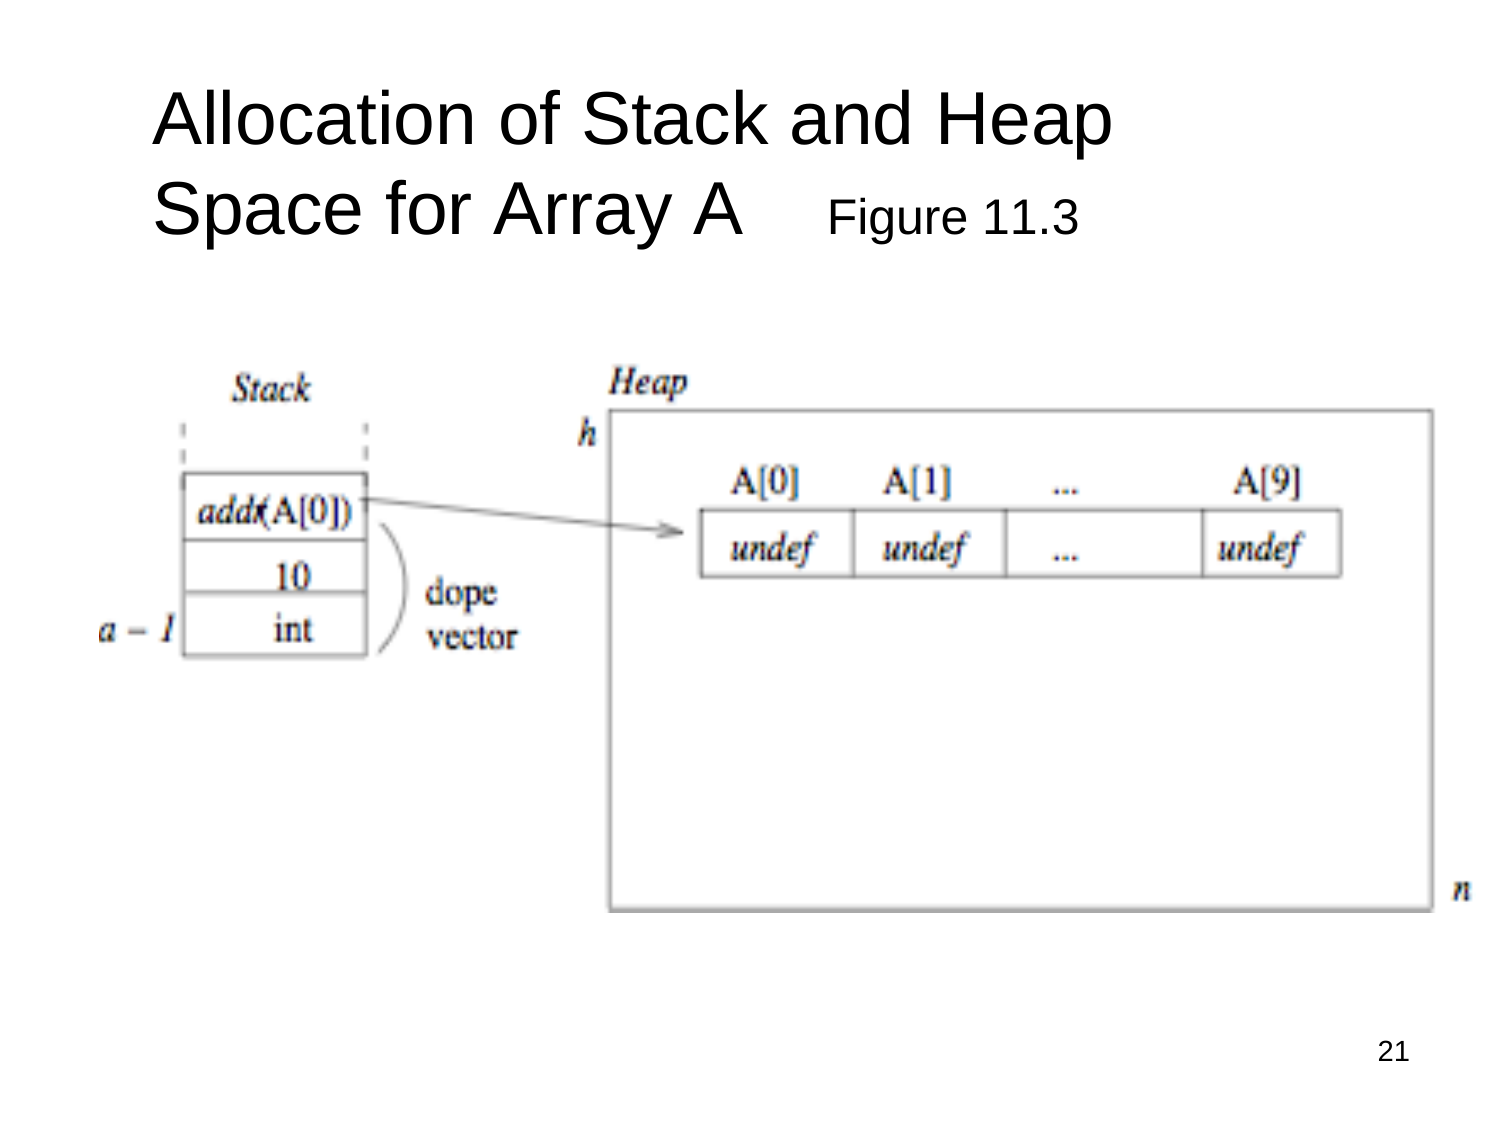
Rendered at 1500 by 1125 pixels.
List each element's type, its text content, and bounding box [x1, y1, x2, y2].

text_box Allocation of Stack and Heap Space for Array A Figure 11.3 [137, 62, 1313, 258]
picture [99, 362, 1476, 913]
text_box <number> [1074, 1024, 1426, 1103]
